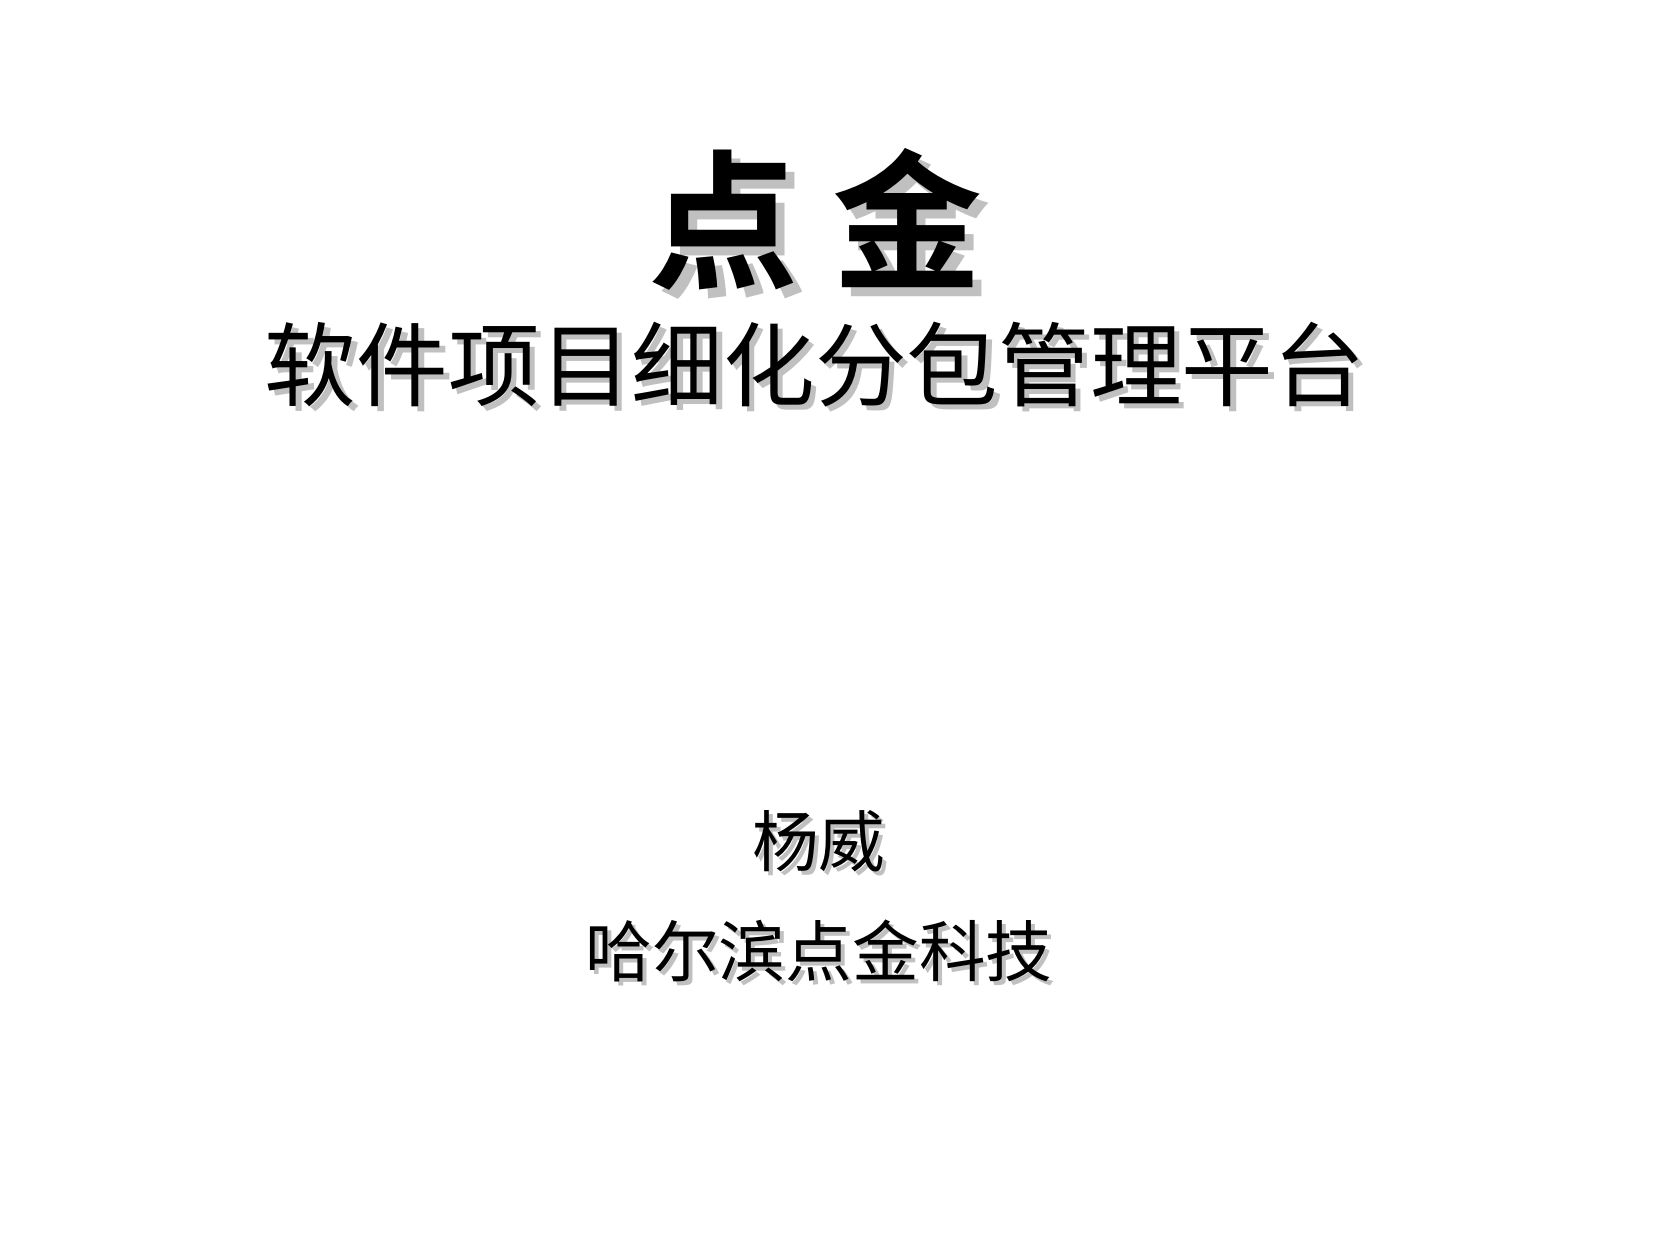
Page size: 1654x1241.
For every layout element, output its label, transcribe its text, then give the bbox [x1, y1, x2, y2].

list 杨威 哈尔滨点金科技 [75, 799, 1564, 1241]
title 点 金 软件项目细化分包管理平台 [71, 110, 1560, 435]
